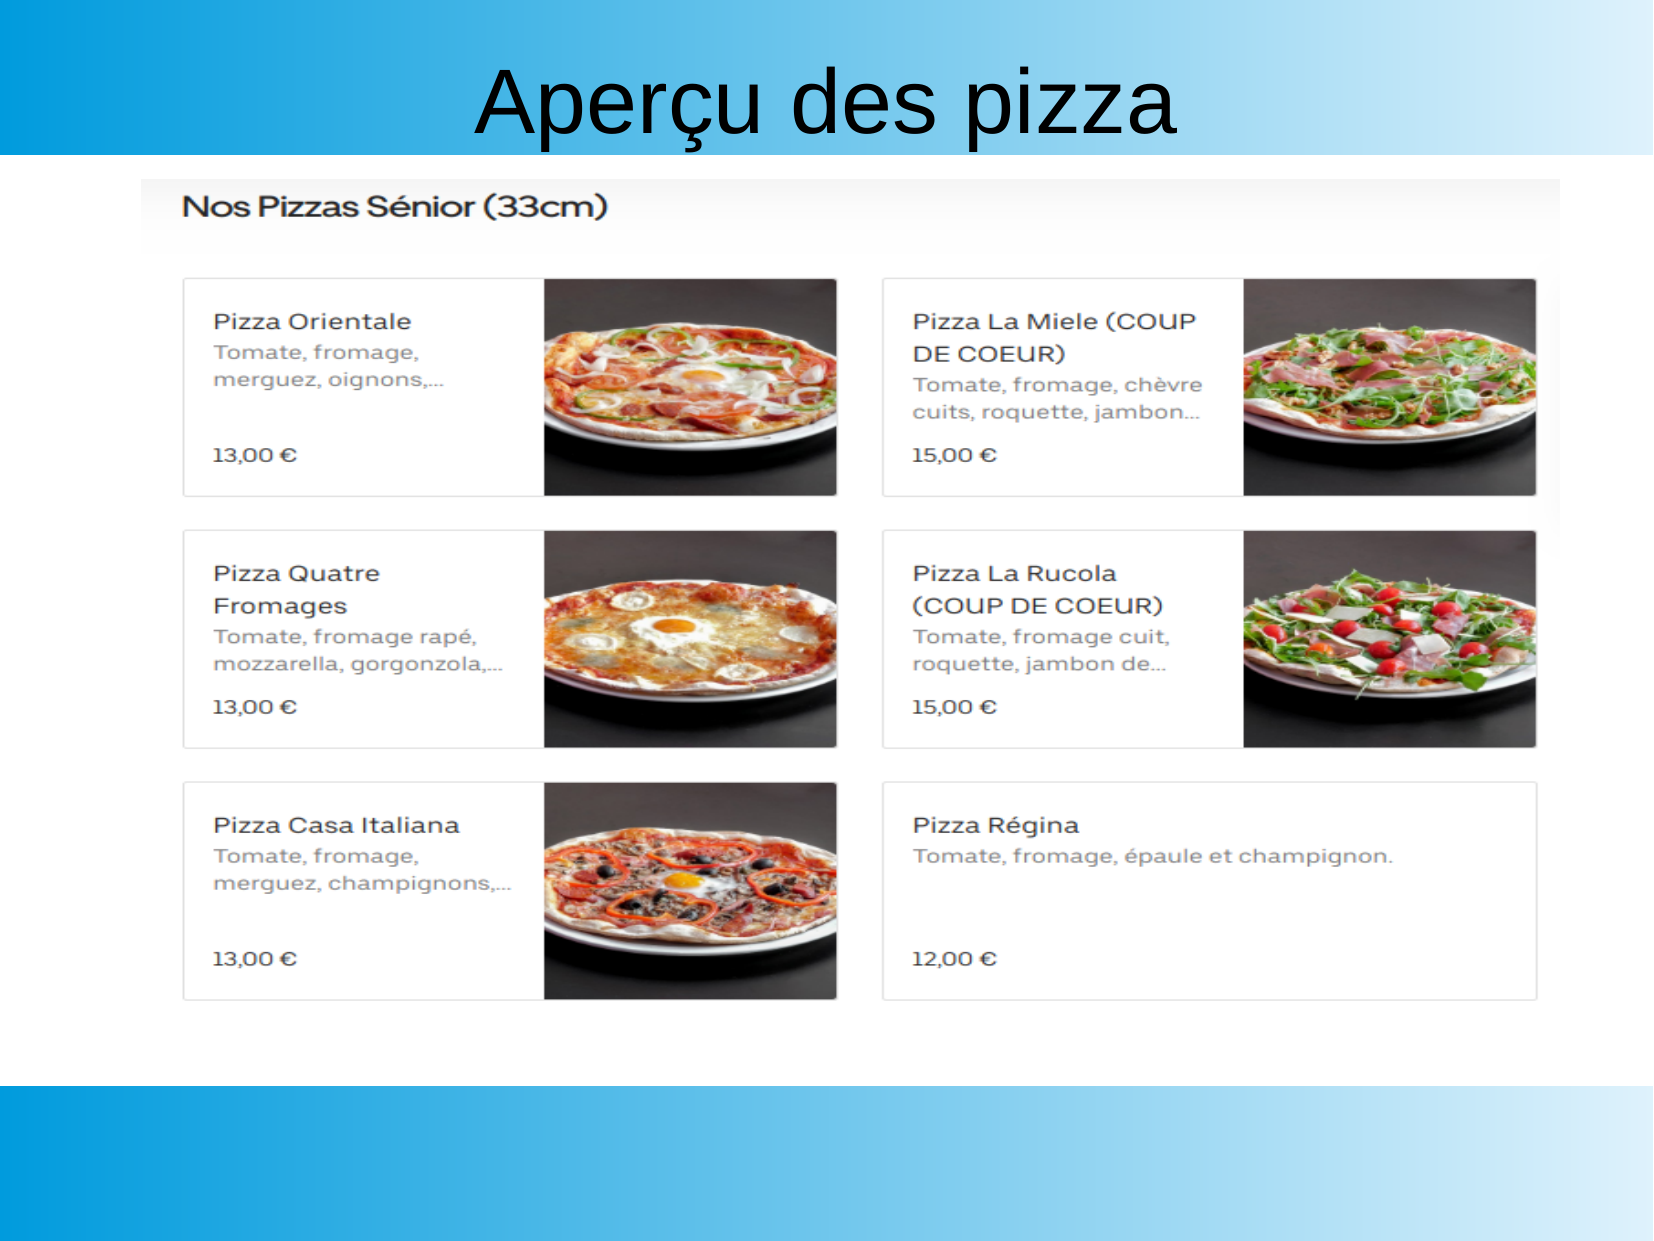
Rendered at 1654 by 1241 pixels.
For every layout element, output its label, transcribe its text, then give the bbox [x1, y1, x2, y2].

title Aperçu des pizza [82, 49, 1571, 155]
picture [141, 179, 1560, 1028]
